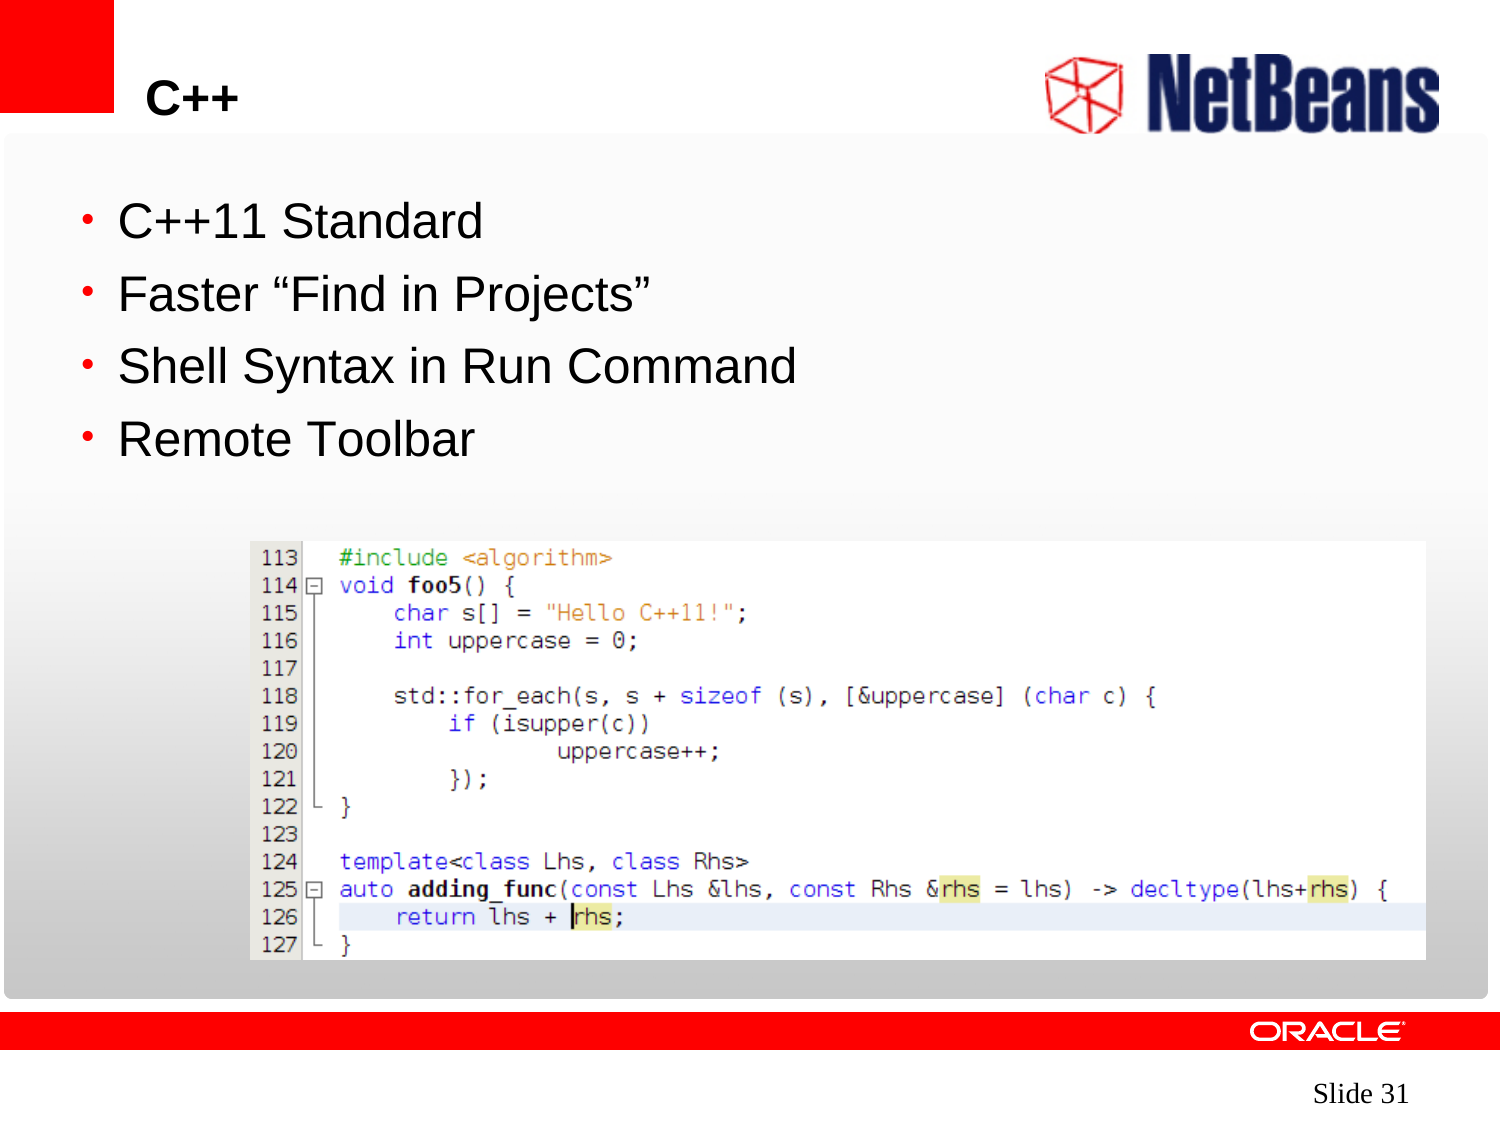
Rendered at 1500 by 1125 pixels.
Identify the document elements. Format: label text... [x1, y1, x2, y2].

picture [4, 54, 1488, 999]
picture [0, 0, 114, 113]
title C++ [130, 30, 1020, 161]
list C++11 Standard Faster “Find in Projects” Shell Syntax in Run Command Remote Toolbar [80, 188, 1472, 969]
picture [0, 1012, 1500, 1050]
